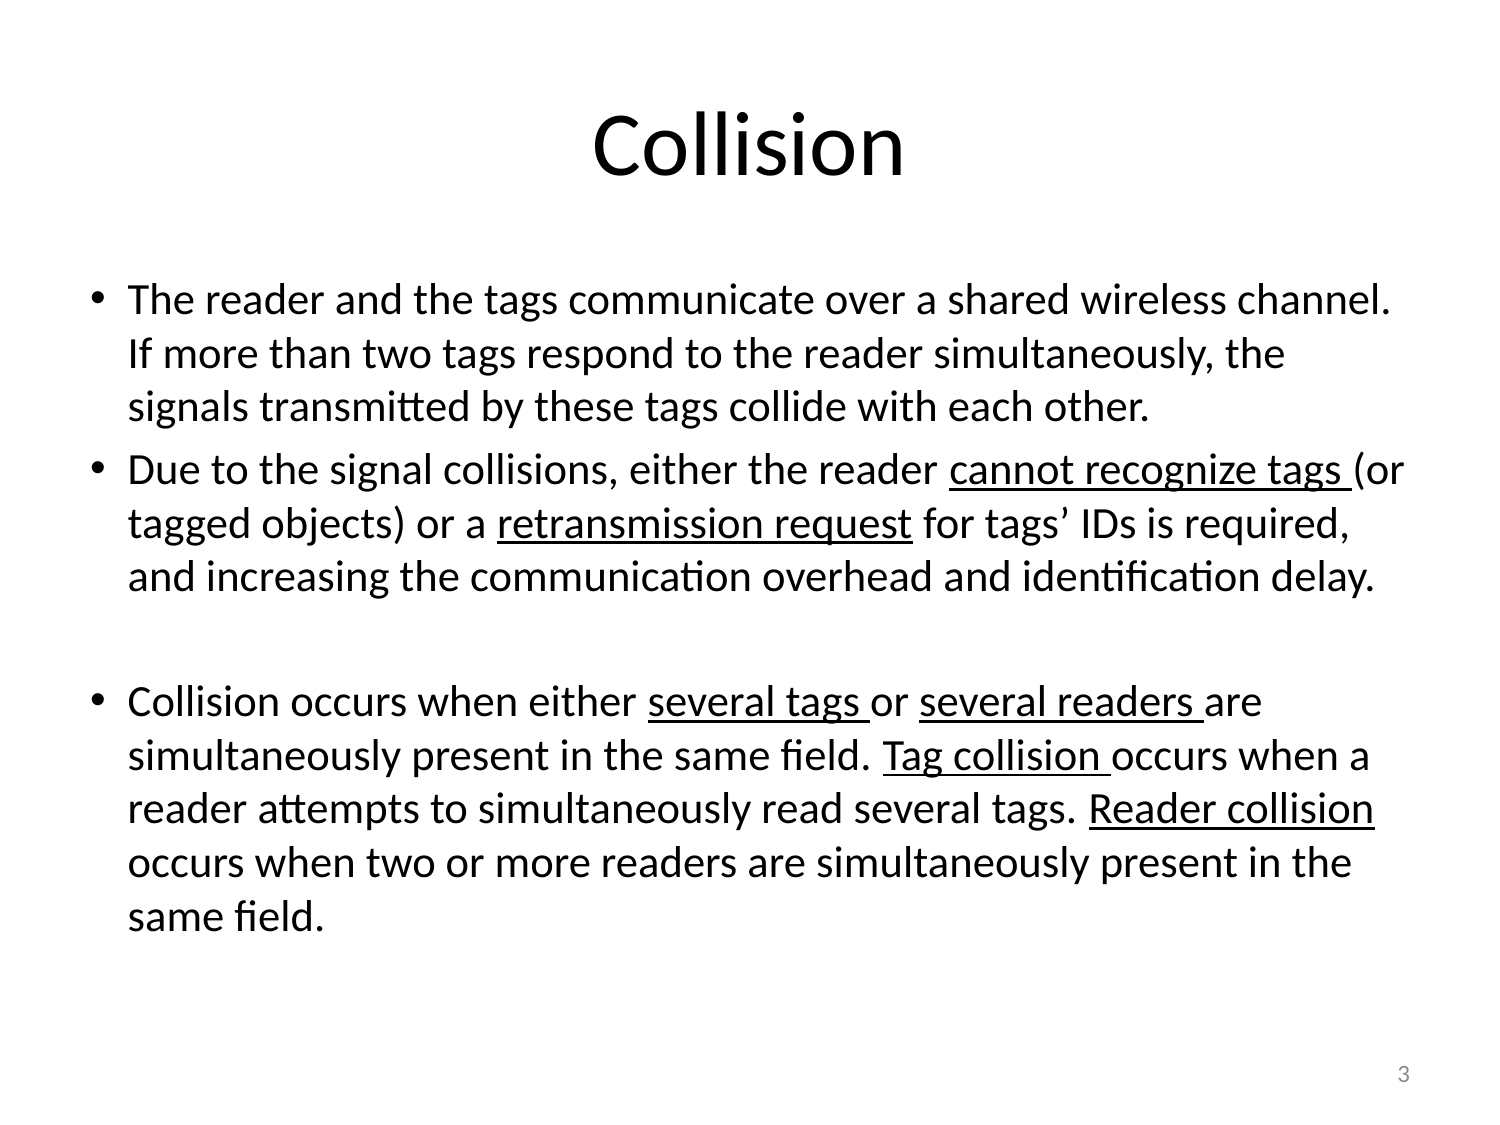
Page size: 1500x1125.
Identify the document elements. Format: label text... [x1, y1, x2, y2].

list The reader and the tags communicate over a shared wireless channel. If more than two tags respond to the reader simultaneously, the signals transmitted by these tags collide with each other. Due to the signal collisions, either the reader cannot recognize tags (or tagged objects) or a retransmission request for tags’ IDs is required, and increasing the communication overhead and identification delay. Collision occurs when either several tags or several readers are simultaneously present in the same field. Tag collision occurs when a reader attempts to simultaneously read several tags. Reader collision occurs when two or more readers are simultaneously present in the same field. [75, 262, 1425, 1005]
slide_number <number> [1074, 1042, 1425, 1103]
title Collision [75, 45, 1425, 233]
